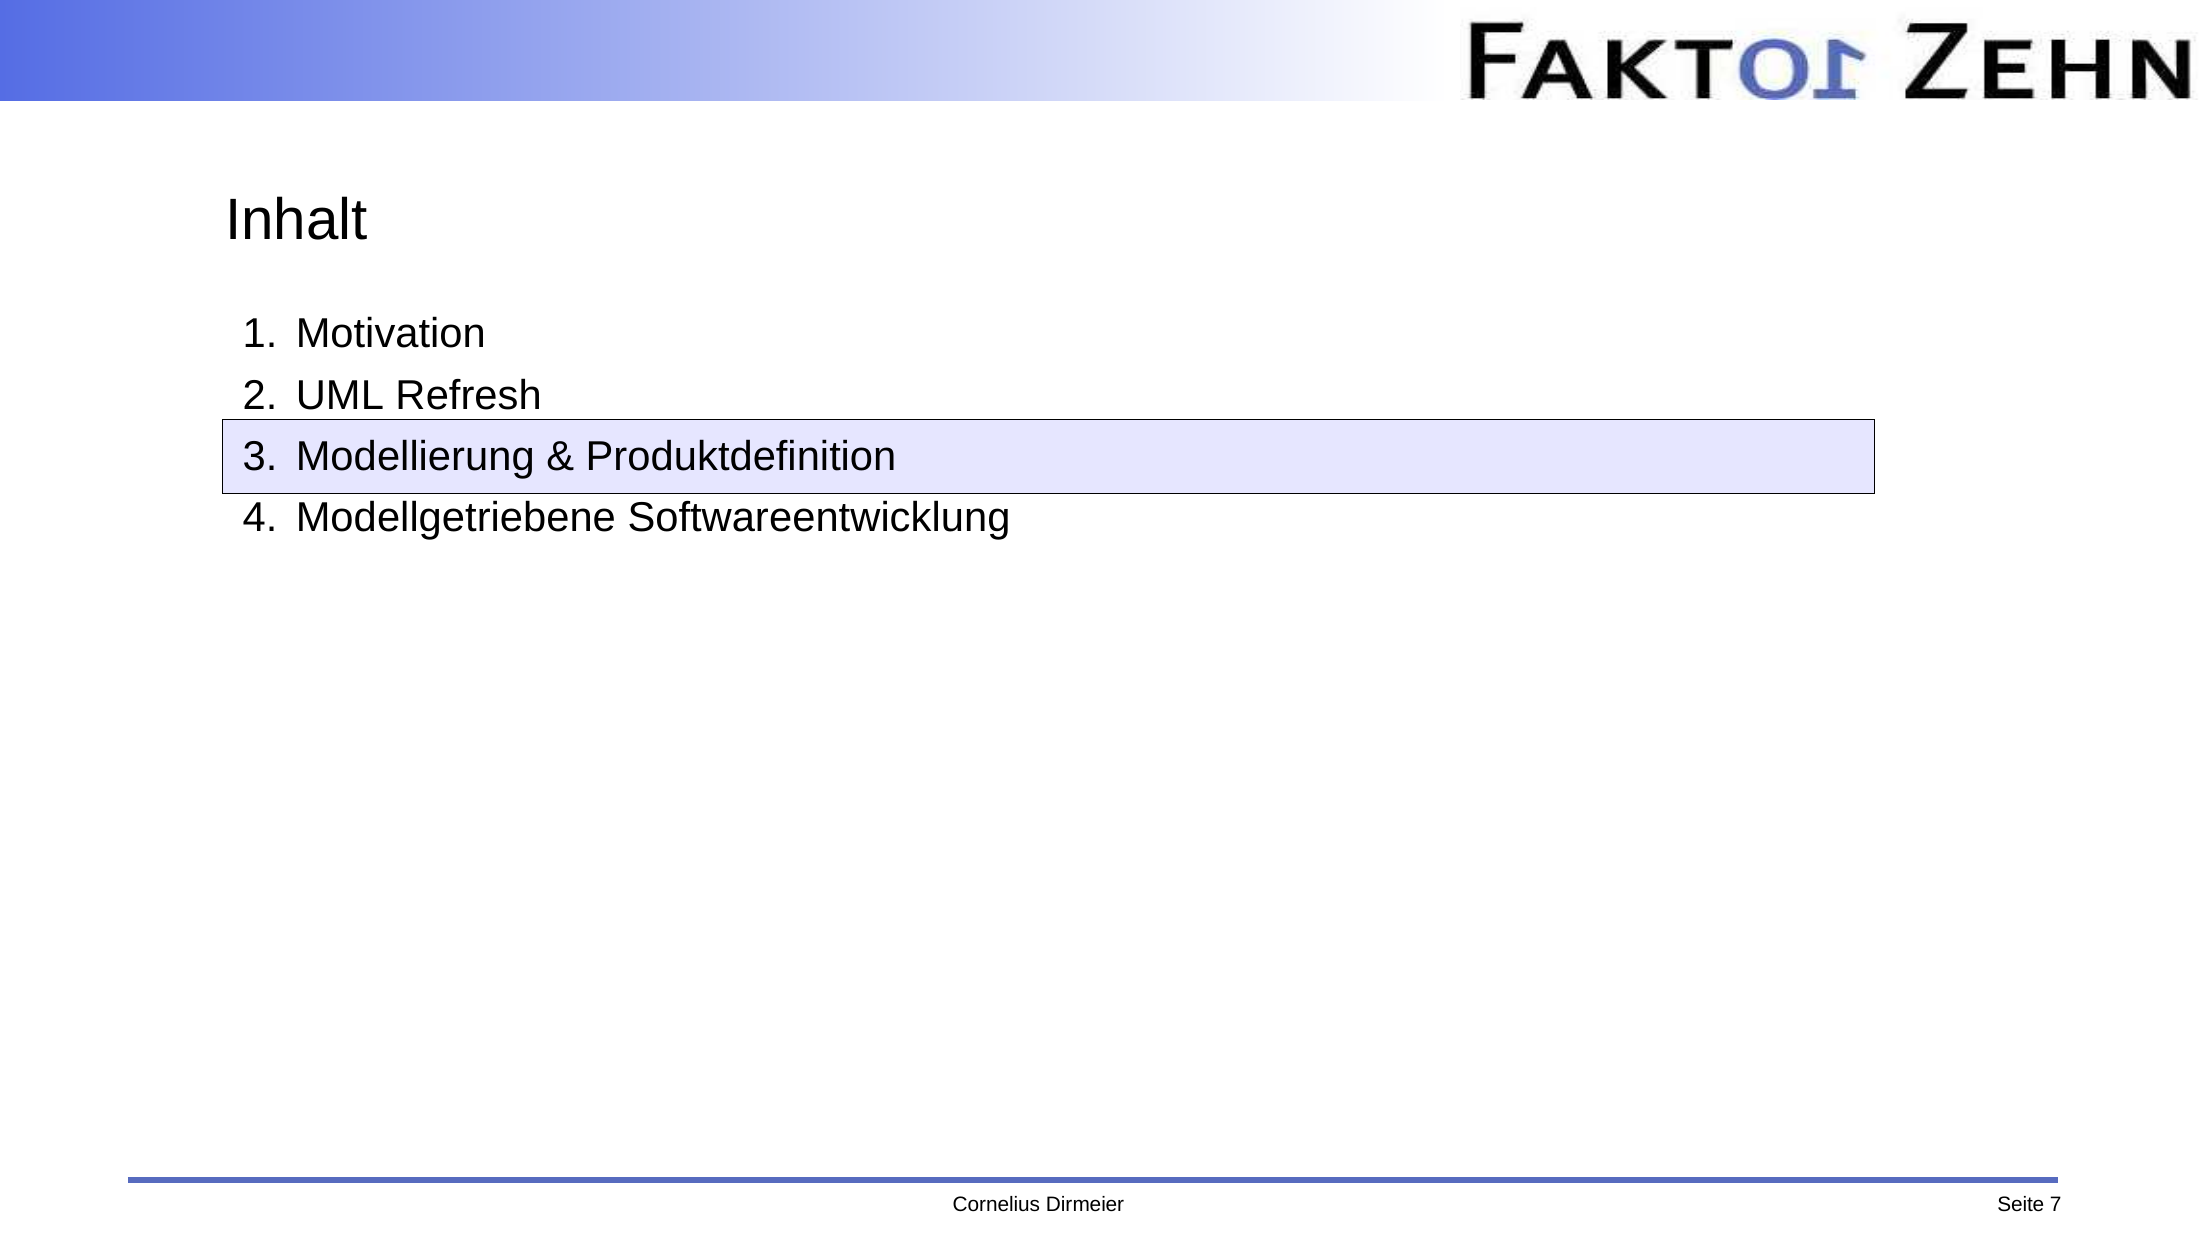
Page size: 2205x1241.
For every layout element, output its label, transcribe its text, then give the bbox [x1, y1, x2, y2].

picture [1460, 7, 2202, 100]
title Inhalt [225, 142, 1981, 296]
list Motivation UML Refresh Modellierung & Produktdefinition Modellgetriebene Softwareentwicklung [225, 310, 1981, 1078]
